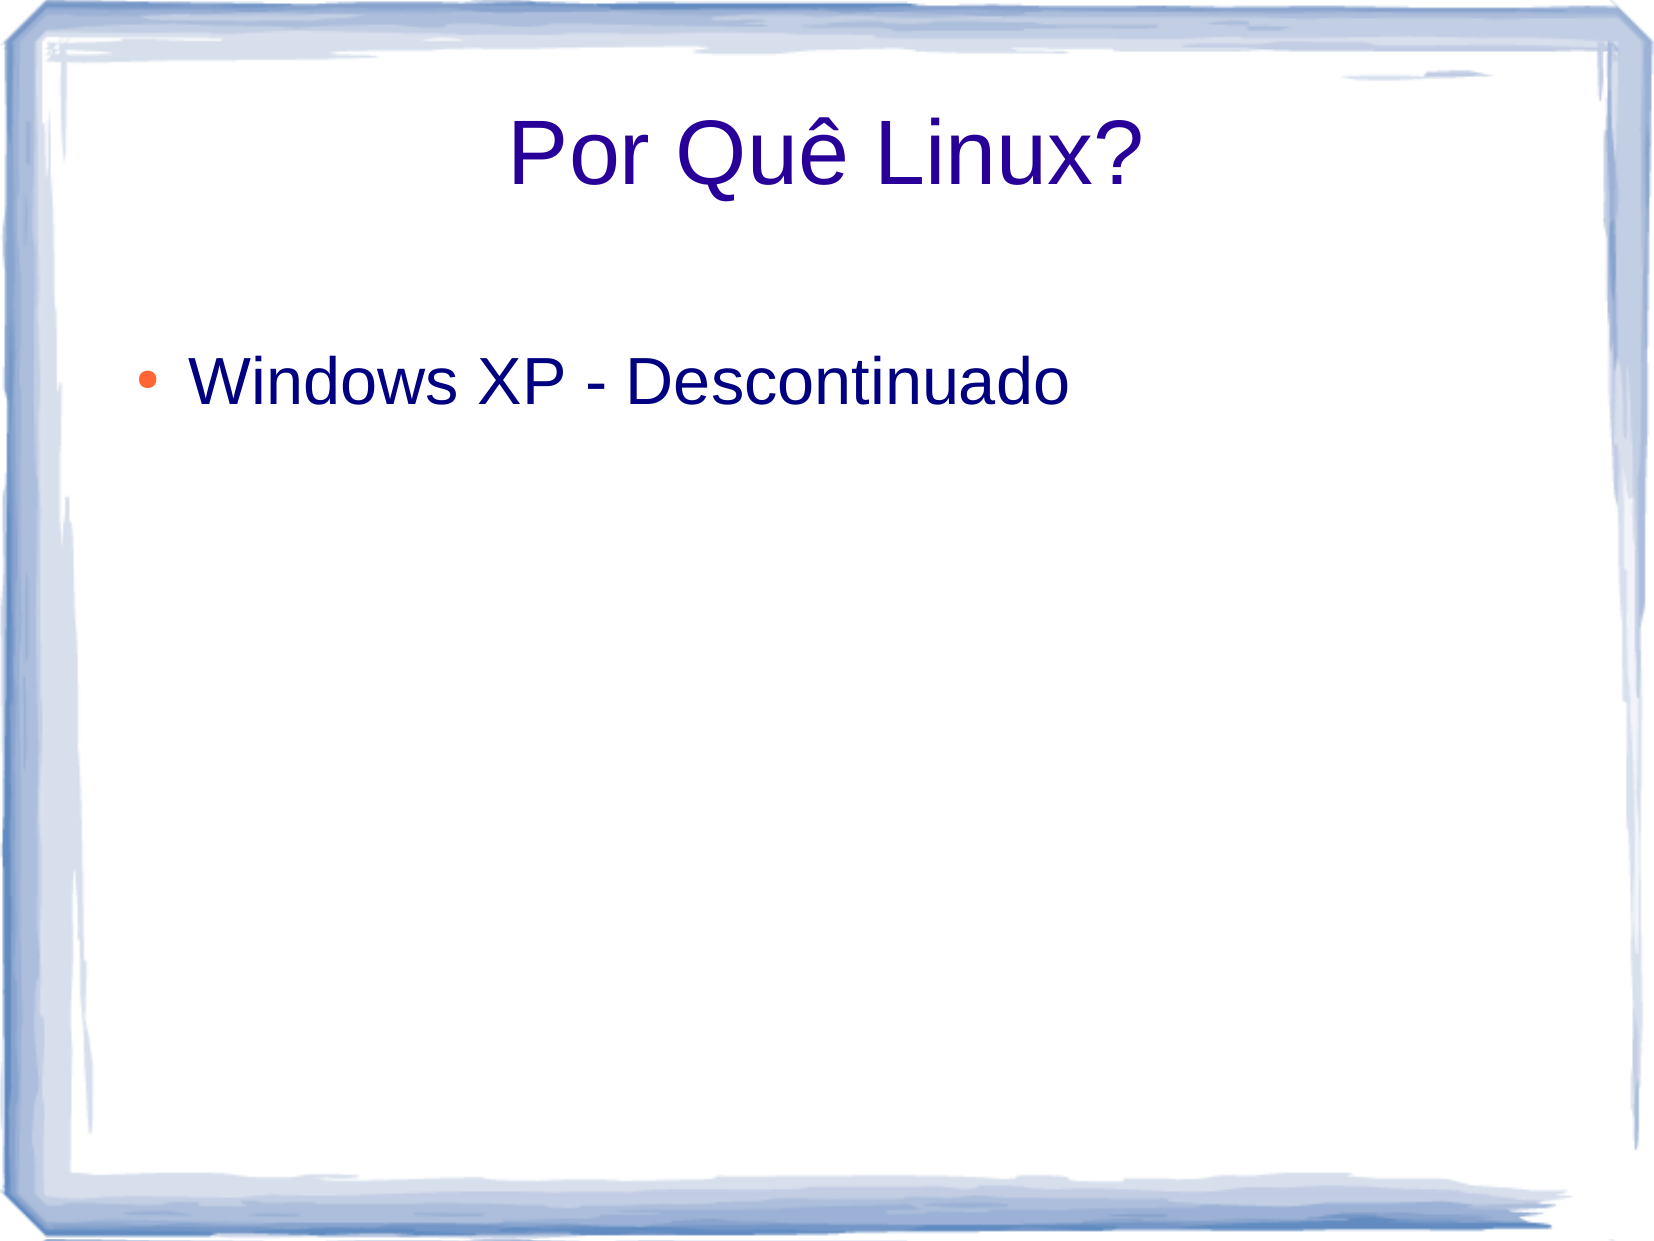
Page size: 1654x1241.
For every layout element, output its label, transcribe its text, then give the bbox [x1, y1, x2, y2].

picture [0, 0, 1654, 1241]
list Windows XP - Descontinuado [118, 343, 1571, 1063]
title Por Quê Linux? [82, 49, 1571, 257]
